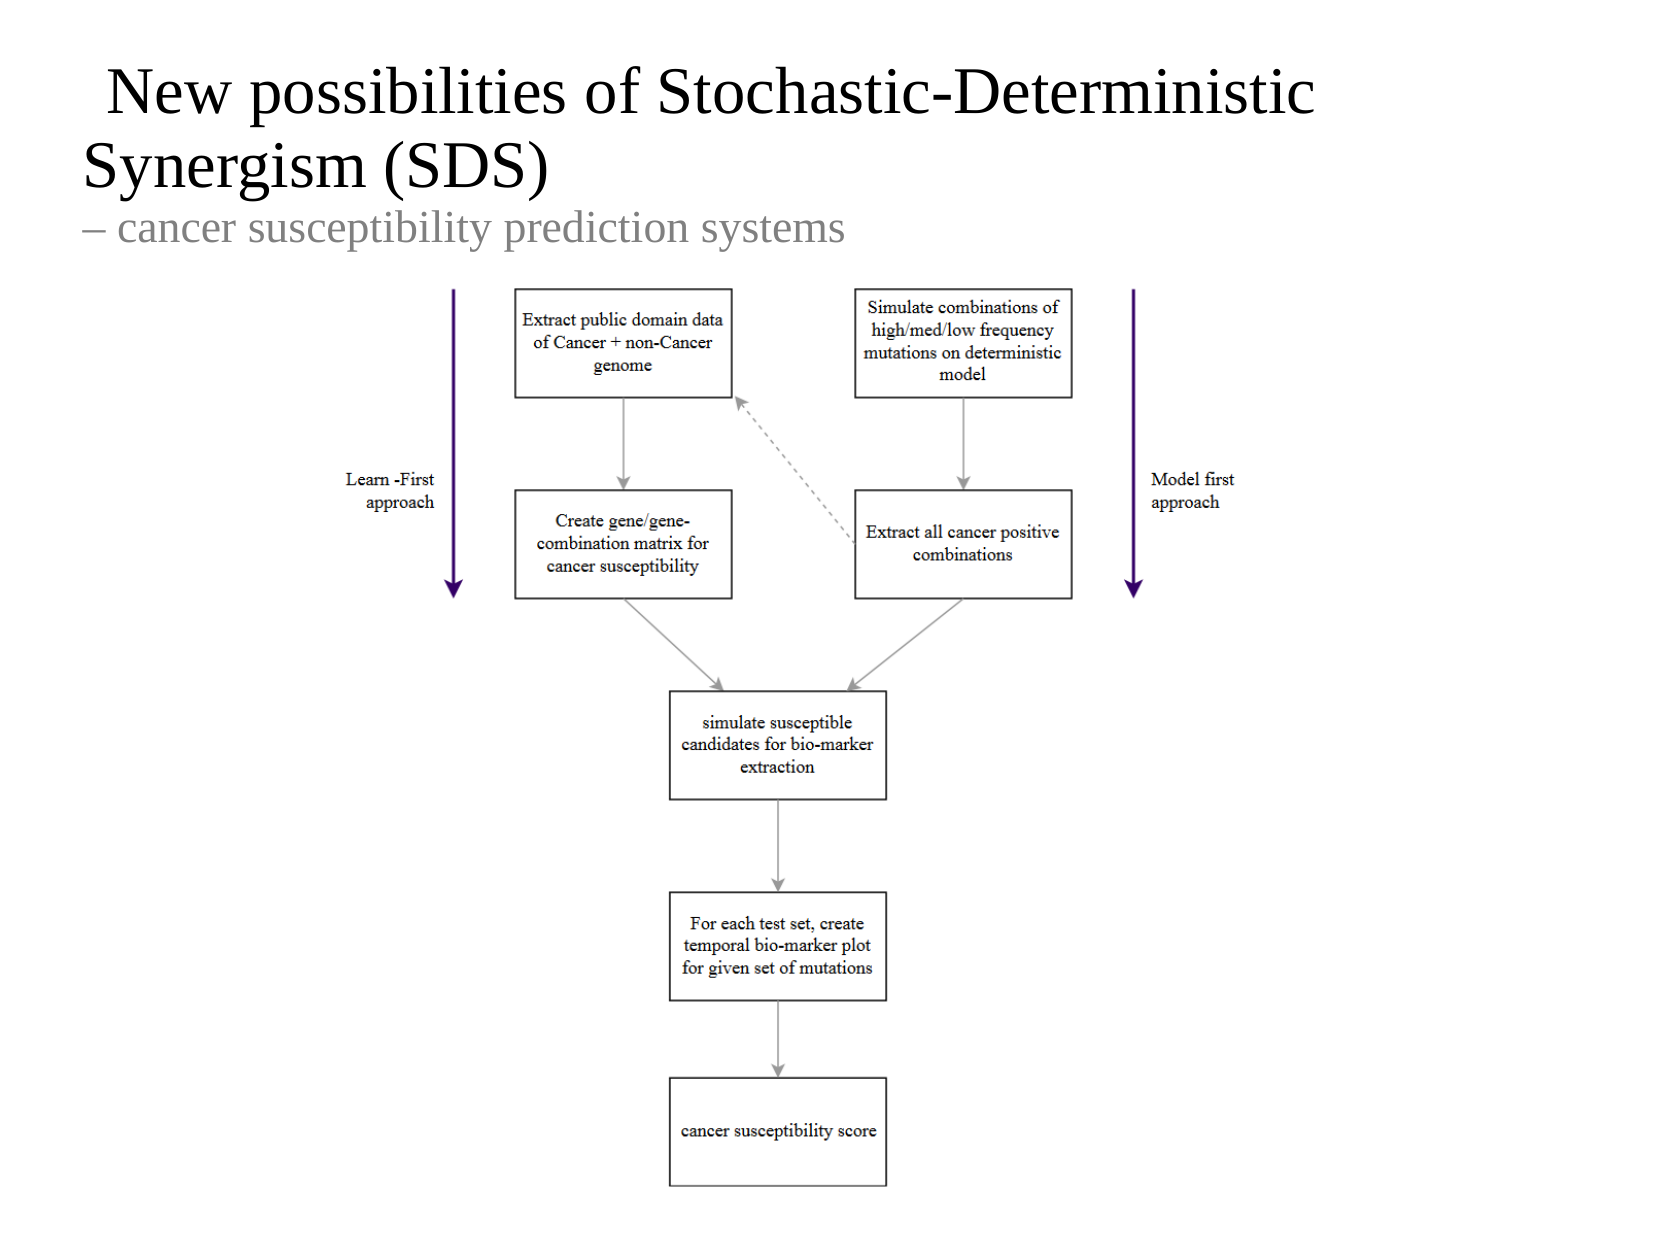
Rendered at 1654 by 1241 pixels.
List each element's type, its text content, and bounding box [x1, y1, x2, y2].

title New possibilities of Stochastic-Deterministic Synergism (SDS) – cancer susceptibility prediction systems [82, 49, 1571, 257]
picture [327, 274, 1260, 1189]
